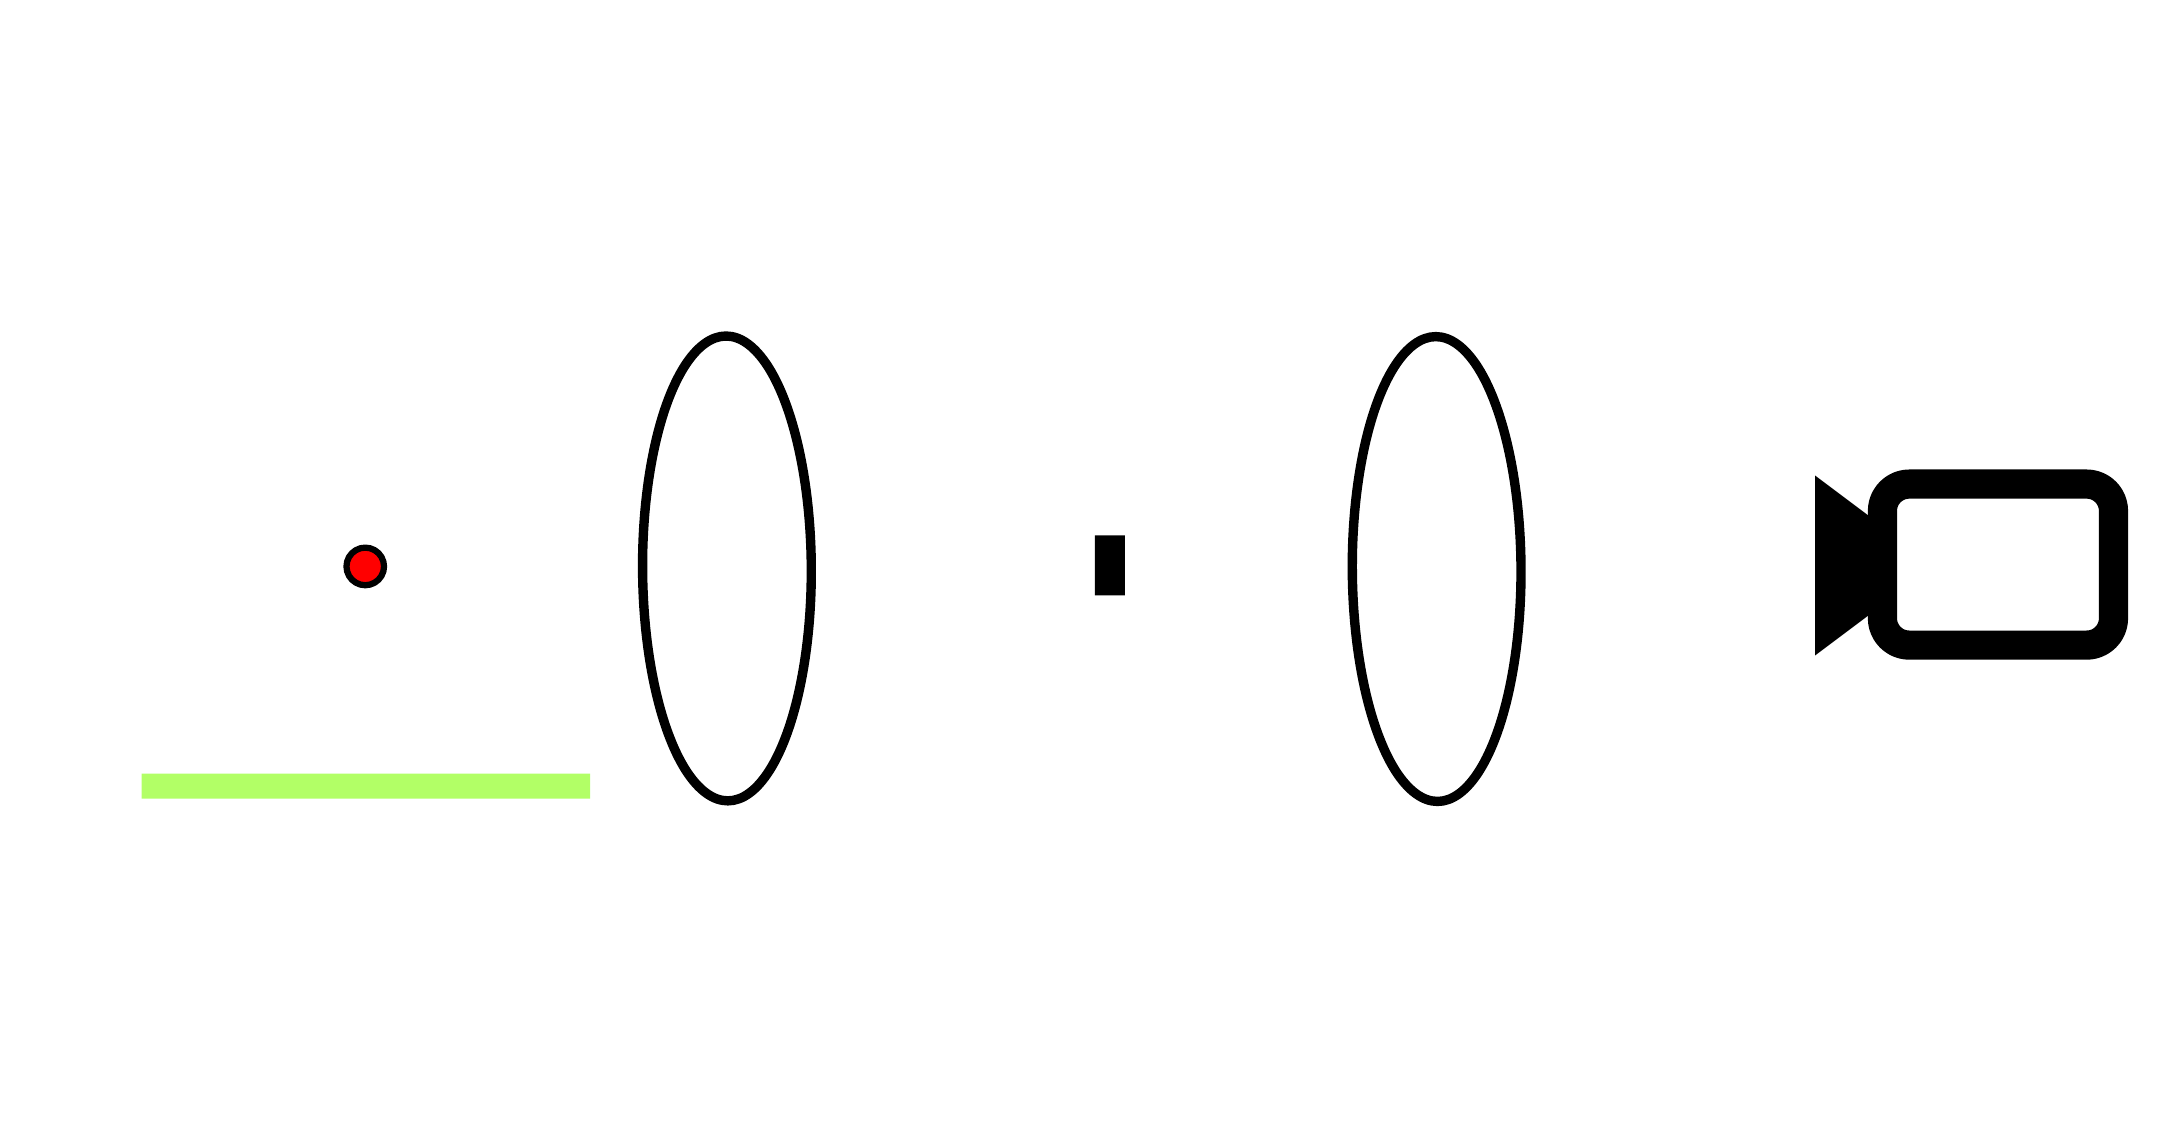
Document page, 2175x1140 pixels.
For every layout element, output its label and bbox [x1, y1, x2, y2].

text_box [1352, 336, 1522, 802]
text_box [642, 336, 812, 801]
text_box [1094, 535, 1125, 596]
text_box [1882, 484, 2114, 646]
text_box [346, 547, 385, 586]
text_box [1815, 475, 1876, 656]
